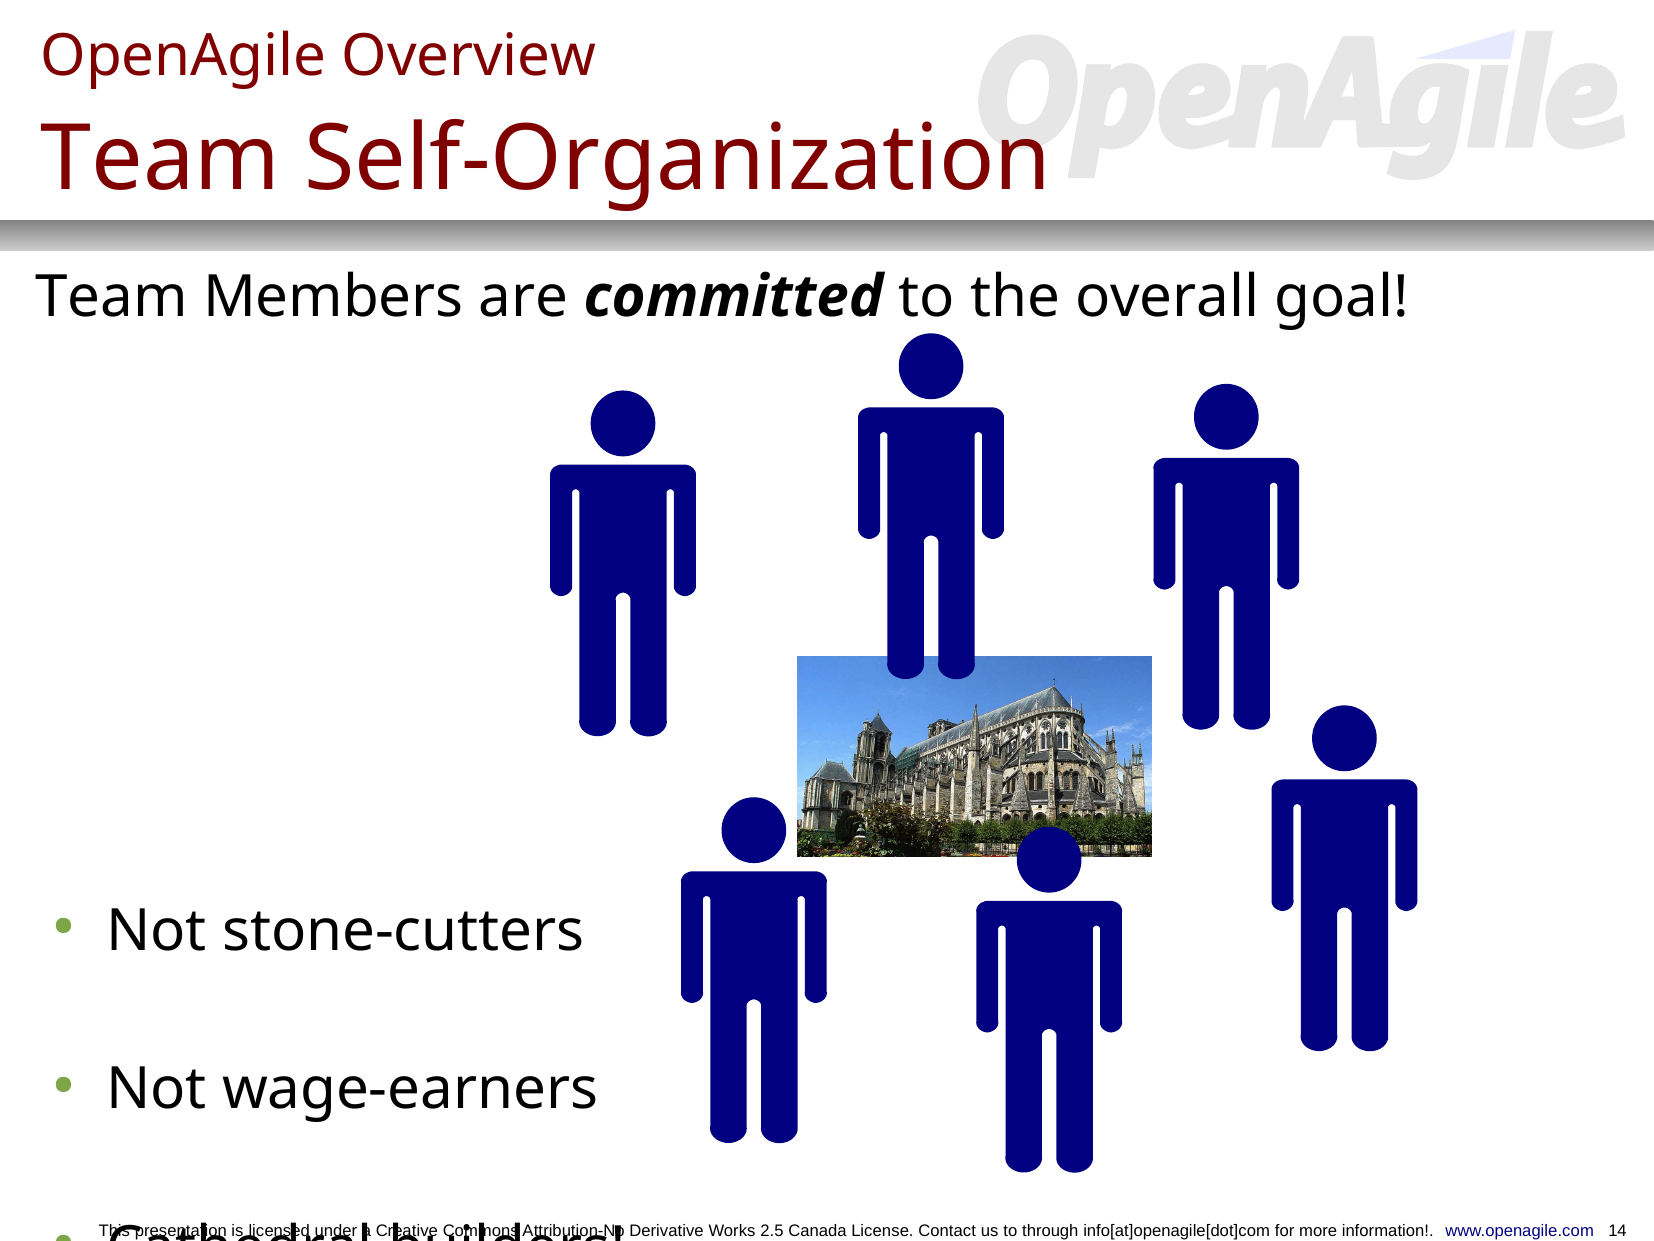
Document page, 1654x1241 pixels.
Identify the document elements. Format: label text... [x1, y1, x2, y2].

text_box [590, 390, 656, 457]
text_box [721, 797, 787, 864]
text_box [1312, 705, 1377, 772]
text_box [858, 407, 1004, 680]
text_box [976, 900, 1123, 1173]
text_box [898, 333, 964, 400]
title OpenAgile Overview Team Self-Organization [40, 8, 1654, 222]
text_box [1153, 457, 1300, 730]
text_box [1016, 826, 1082, 893]
text_box [550, 464, 696, 737]
text_box [1194, 383, 1259, 450]
text_box [680, 871, 827, 1144]
text_box [1271, 779, 1418, 1052]
list Team Members are committed to the overall goal! Not stone-cutters Not wage-earners Cathedral builders! [35, 253, 1651, 1195]
